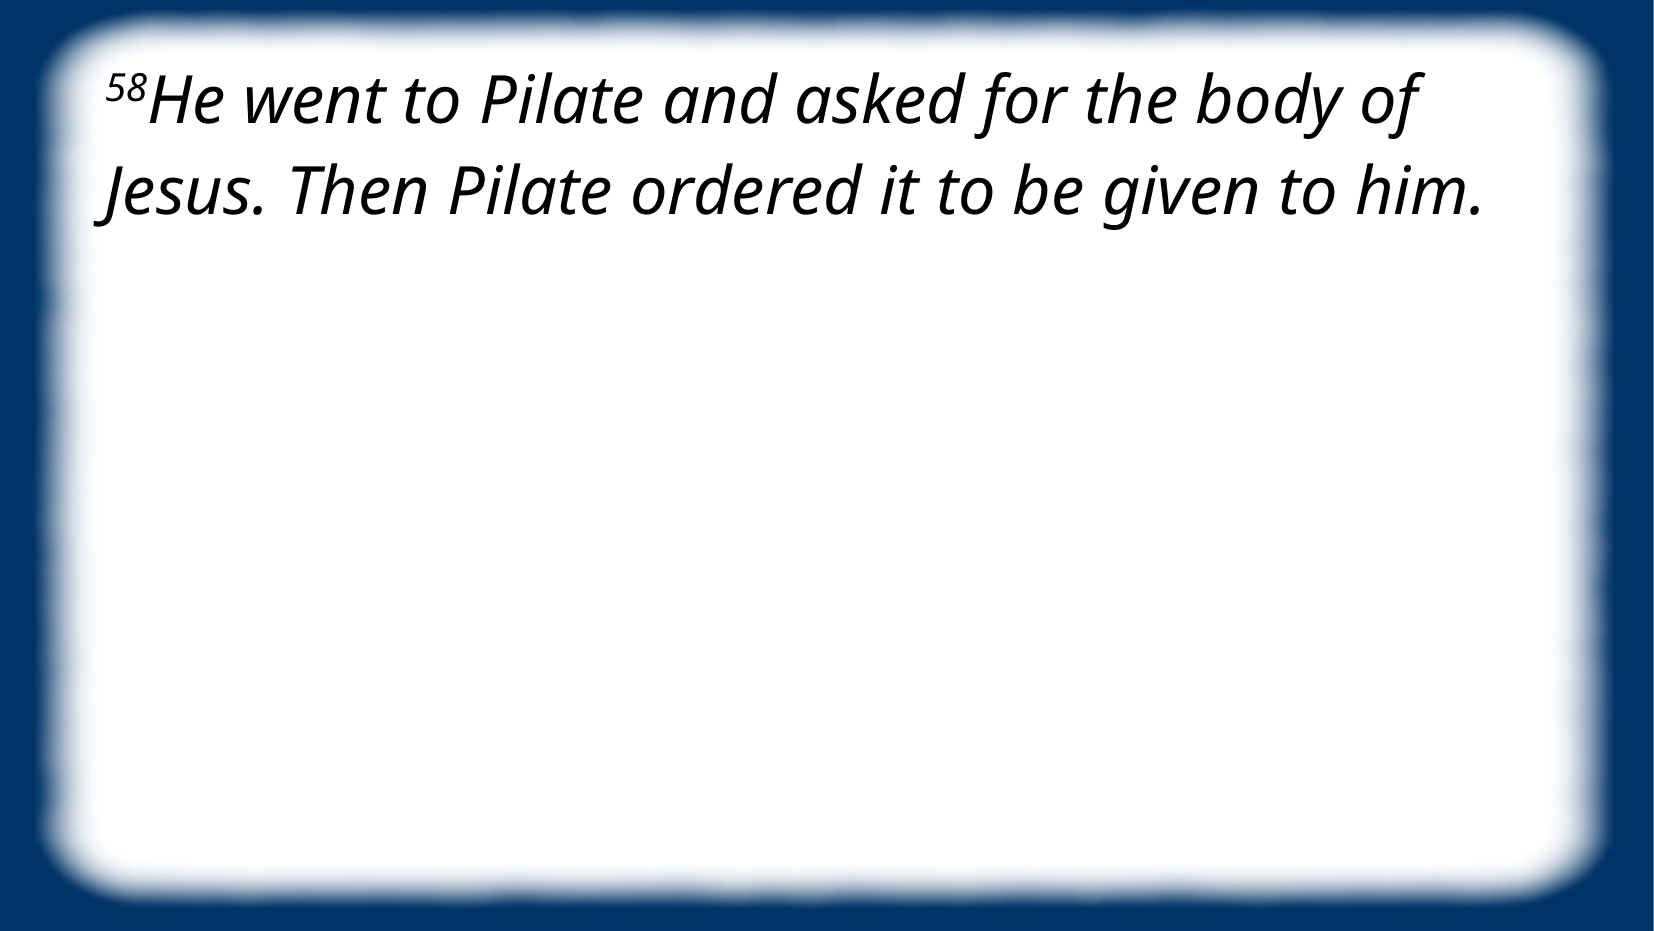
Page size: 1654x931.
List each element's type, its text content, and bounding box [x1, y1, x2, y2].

picture [0, 0, 1654, 931]
text_box 58He went to Pilate and asked for the body of Jesus. Then Pilate ordered it to be given to him. [90, 45, 1546, 238]
